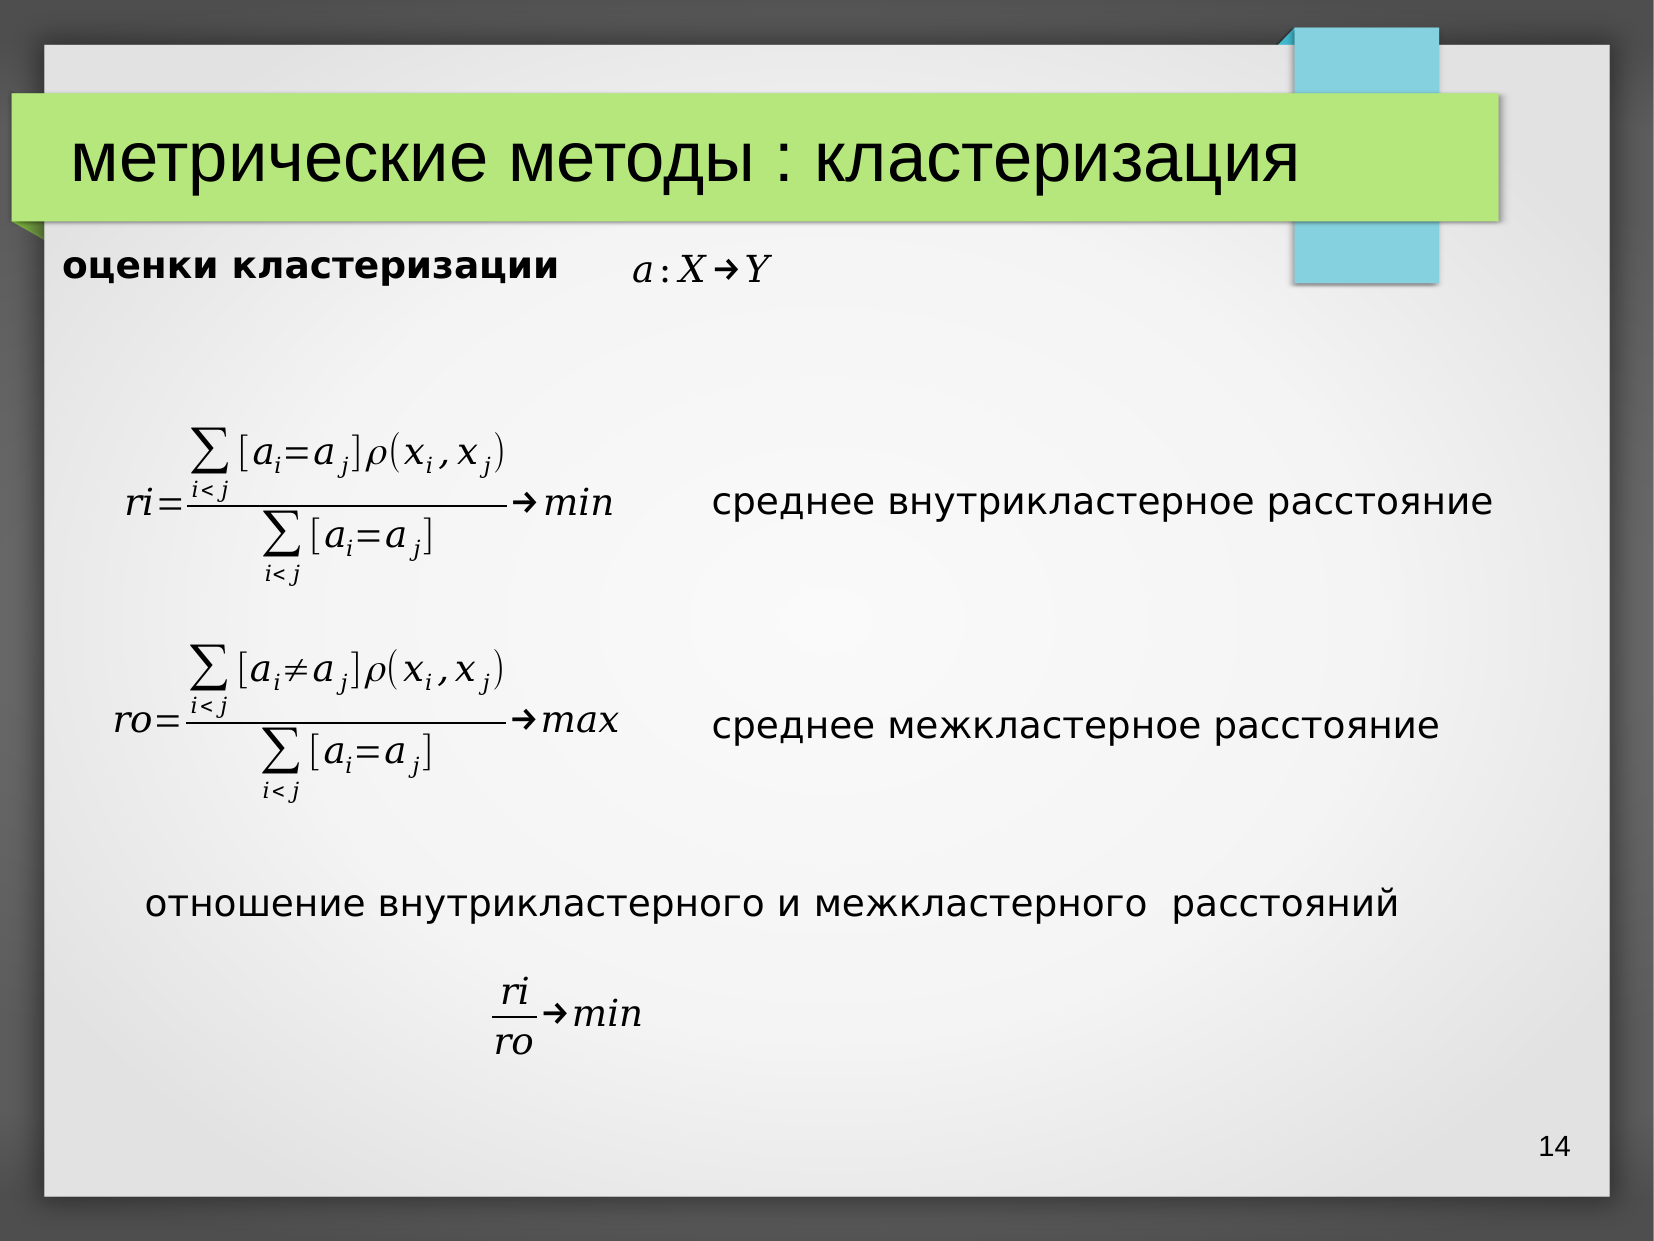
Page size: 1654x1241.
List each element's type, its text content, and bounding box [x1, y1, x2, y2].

chart [625, 248, 780, 292]
title метрические методы : кластеризация [70, 117, 1382, 197]
text_box отношение внутрикластерного и межкластерного расстояний [129, 874, 1415, 935]
text_box среднее межкластерное расстояние [696, 696, 1456, 758]
chart [484, 970, 650, 1063]
chart [118, 425, 620, 587]
picture [0, 0, 1654, 1241]
text_box среднее внутрикластерное расстояние [696, 472, 1509, 533]
text_box оценки кластеризации [47, 236, 603, 308]
chart [106, 642, 628, 804]
